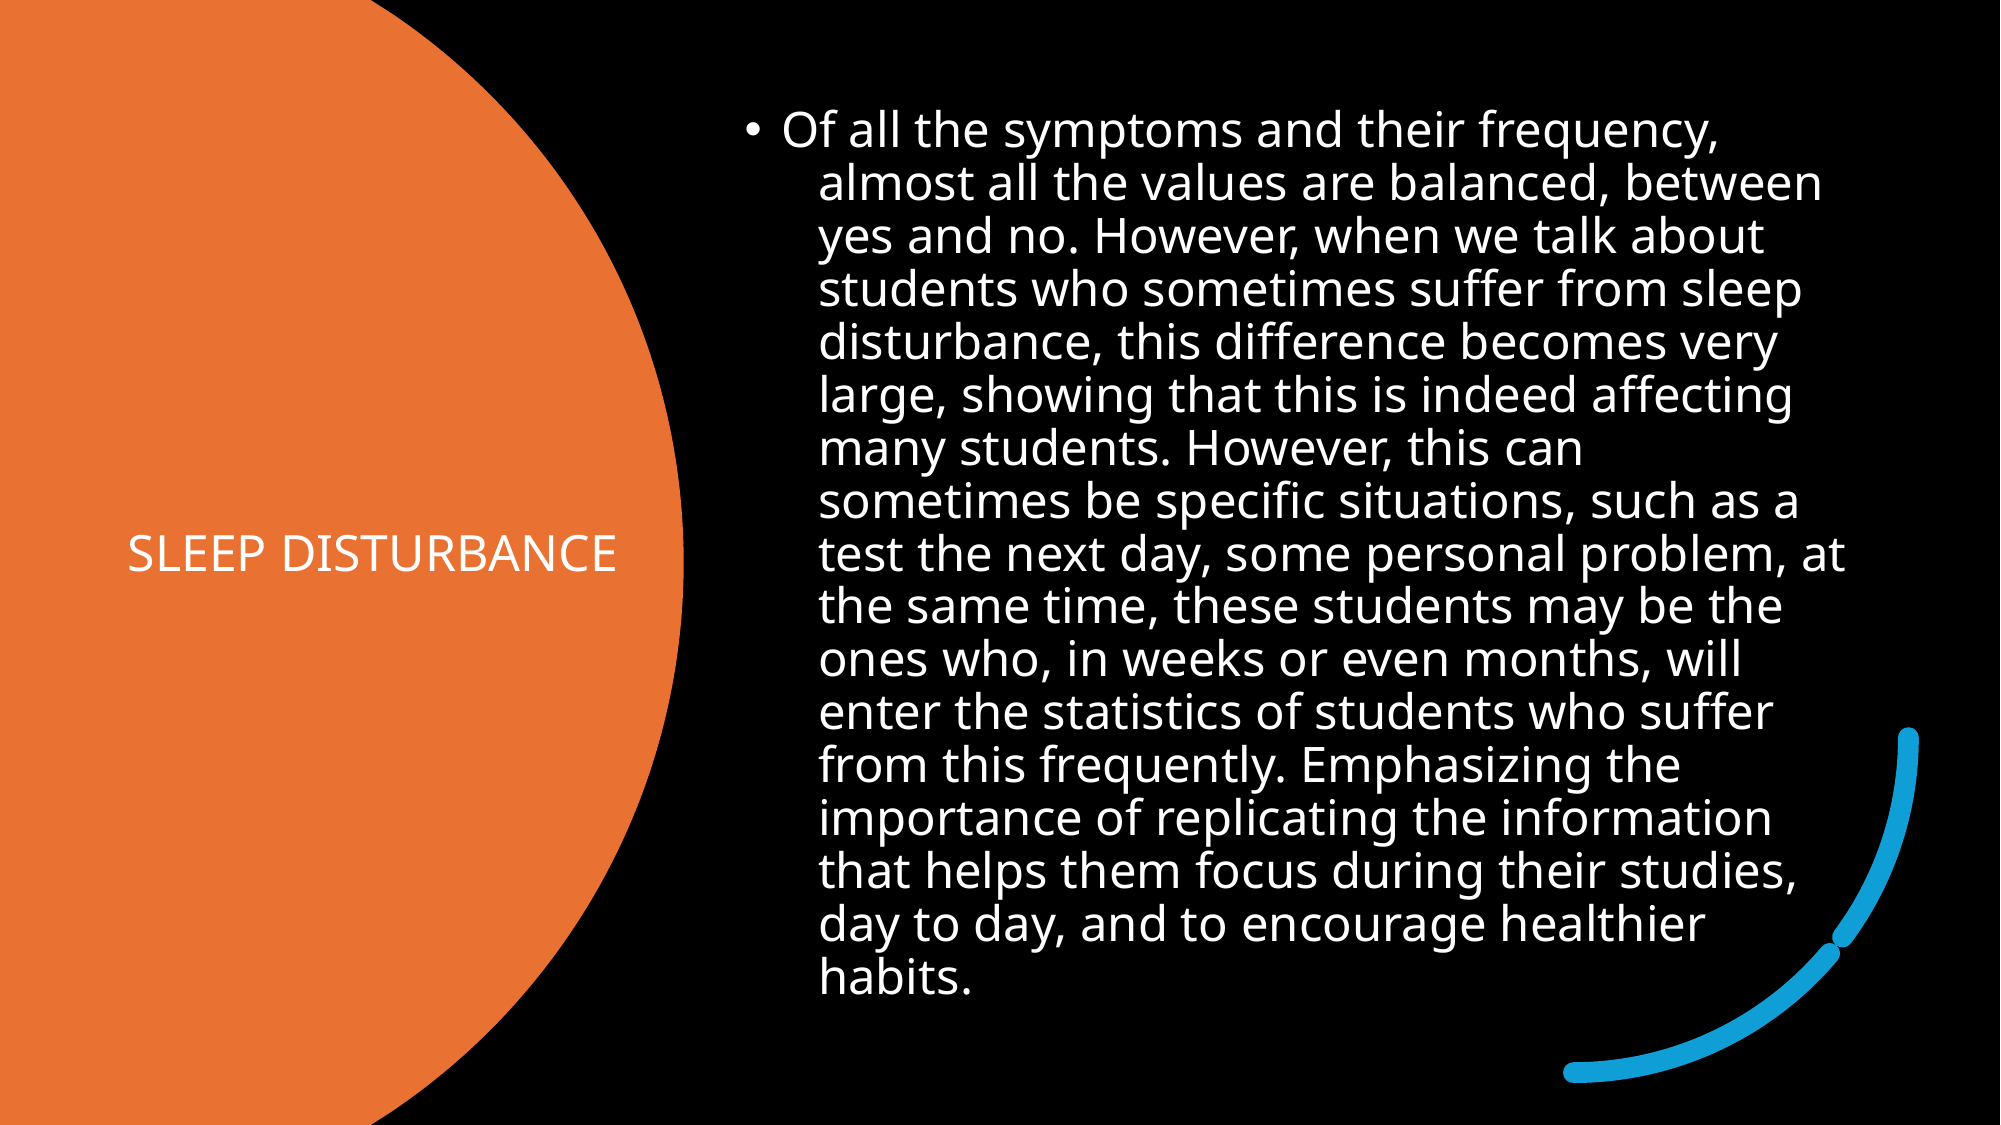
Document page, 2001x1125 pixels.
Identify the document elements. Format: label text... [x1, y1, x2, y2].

list Of all the symptoms and their frequency, almost all the values ​​are balanced, between yes and no. However, when we talk about students who sometimes suffer from sleep disturbance, this difference becomes very large, showing that this is indeed affecting many students. However, this can sometimes be specific situations, such as a test the next day, some personal problem, at the same time, these students may be the ones who, in weeks or even months, will enter the statistics of students who suffer from this frequently. Emphasizing the importance of replicating the information that helps them focus during their studies, day to day, and to encourage healthier habits. [729, 97, 1863, 1014]
text_box [0, 0, 2000, 1125]
title SLEEP DISTURBANCE [112, 189, 638, 922]
